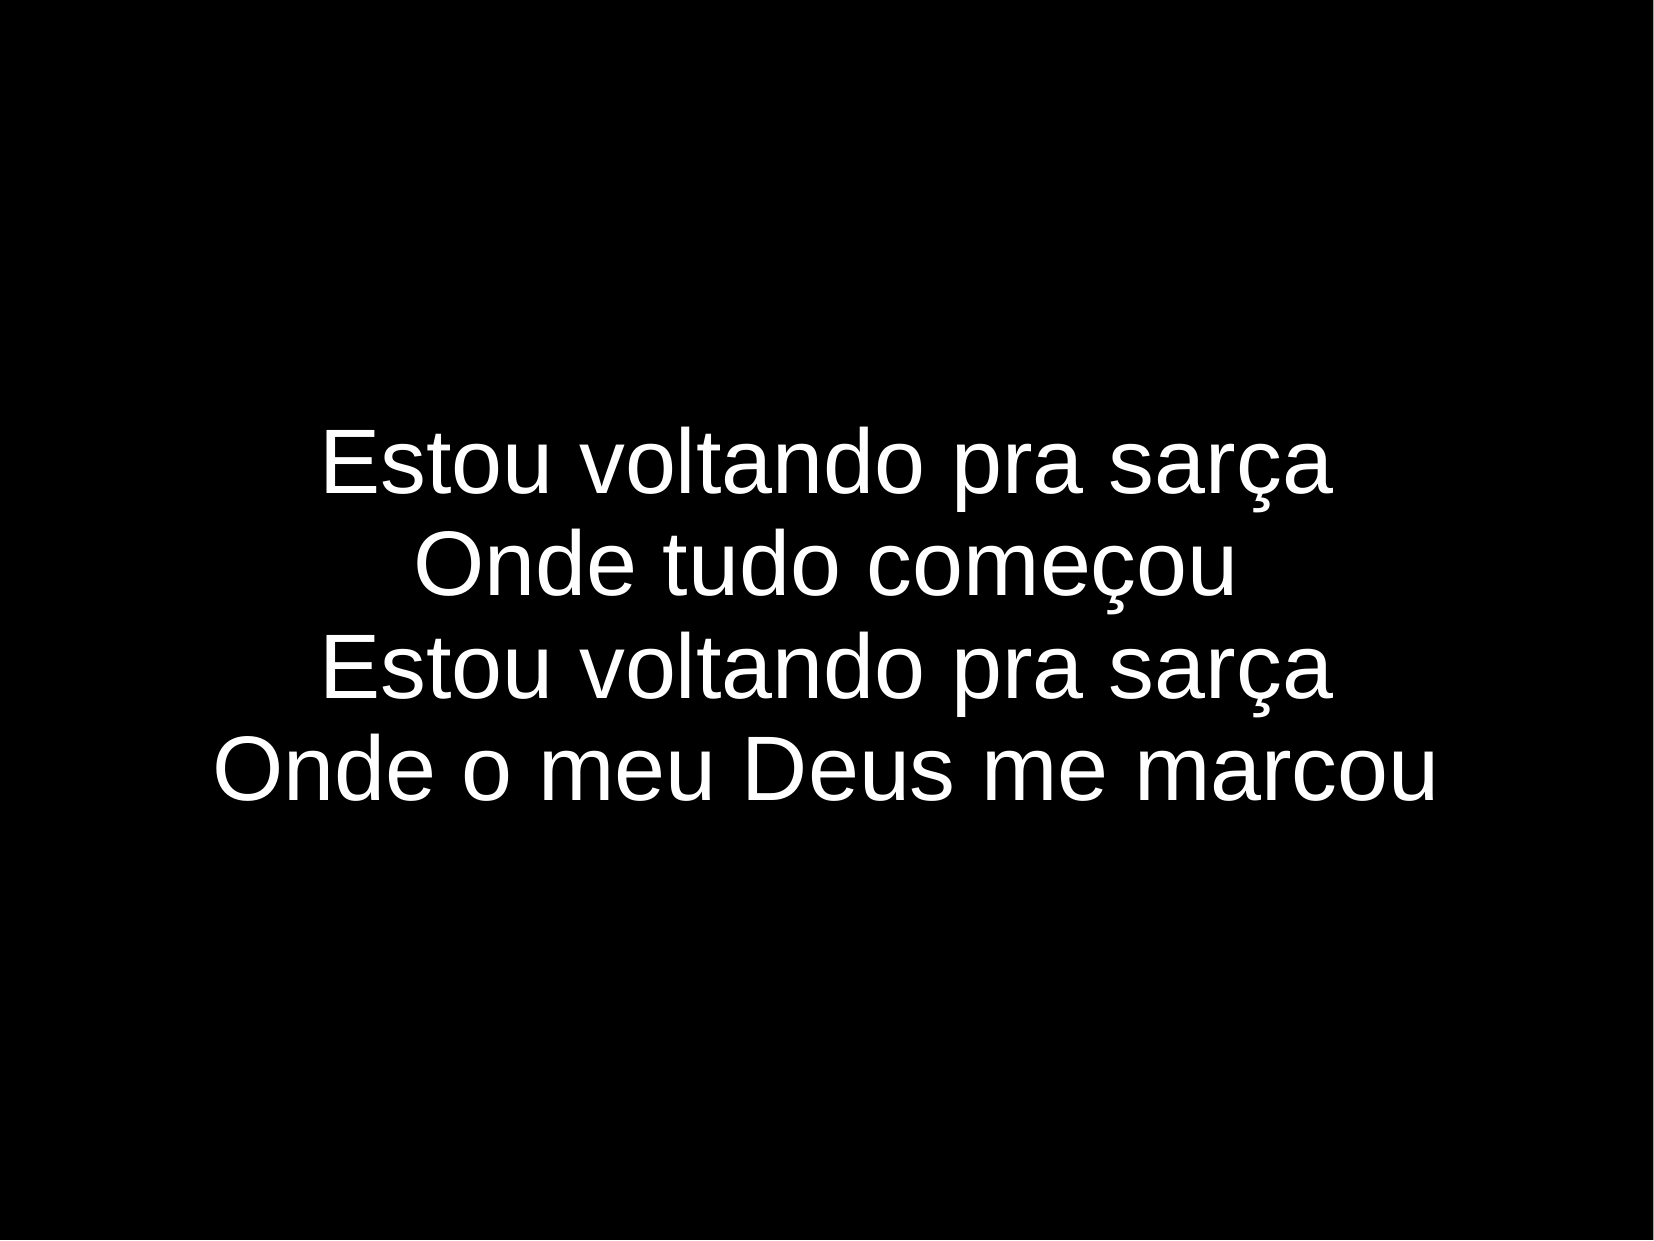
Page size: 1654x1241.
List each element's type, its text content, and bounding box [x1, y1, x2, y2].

subtitle Estou voltando pra sarça Onde tudo começou Estou voltando pra sarça Onde o meu Deus me marcou [82, 49, 1571, 1182]
